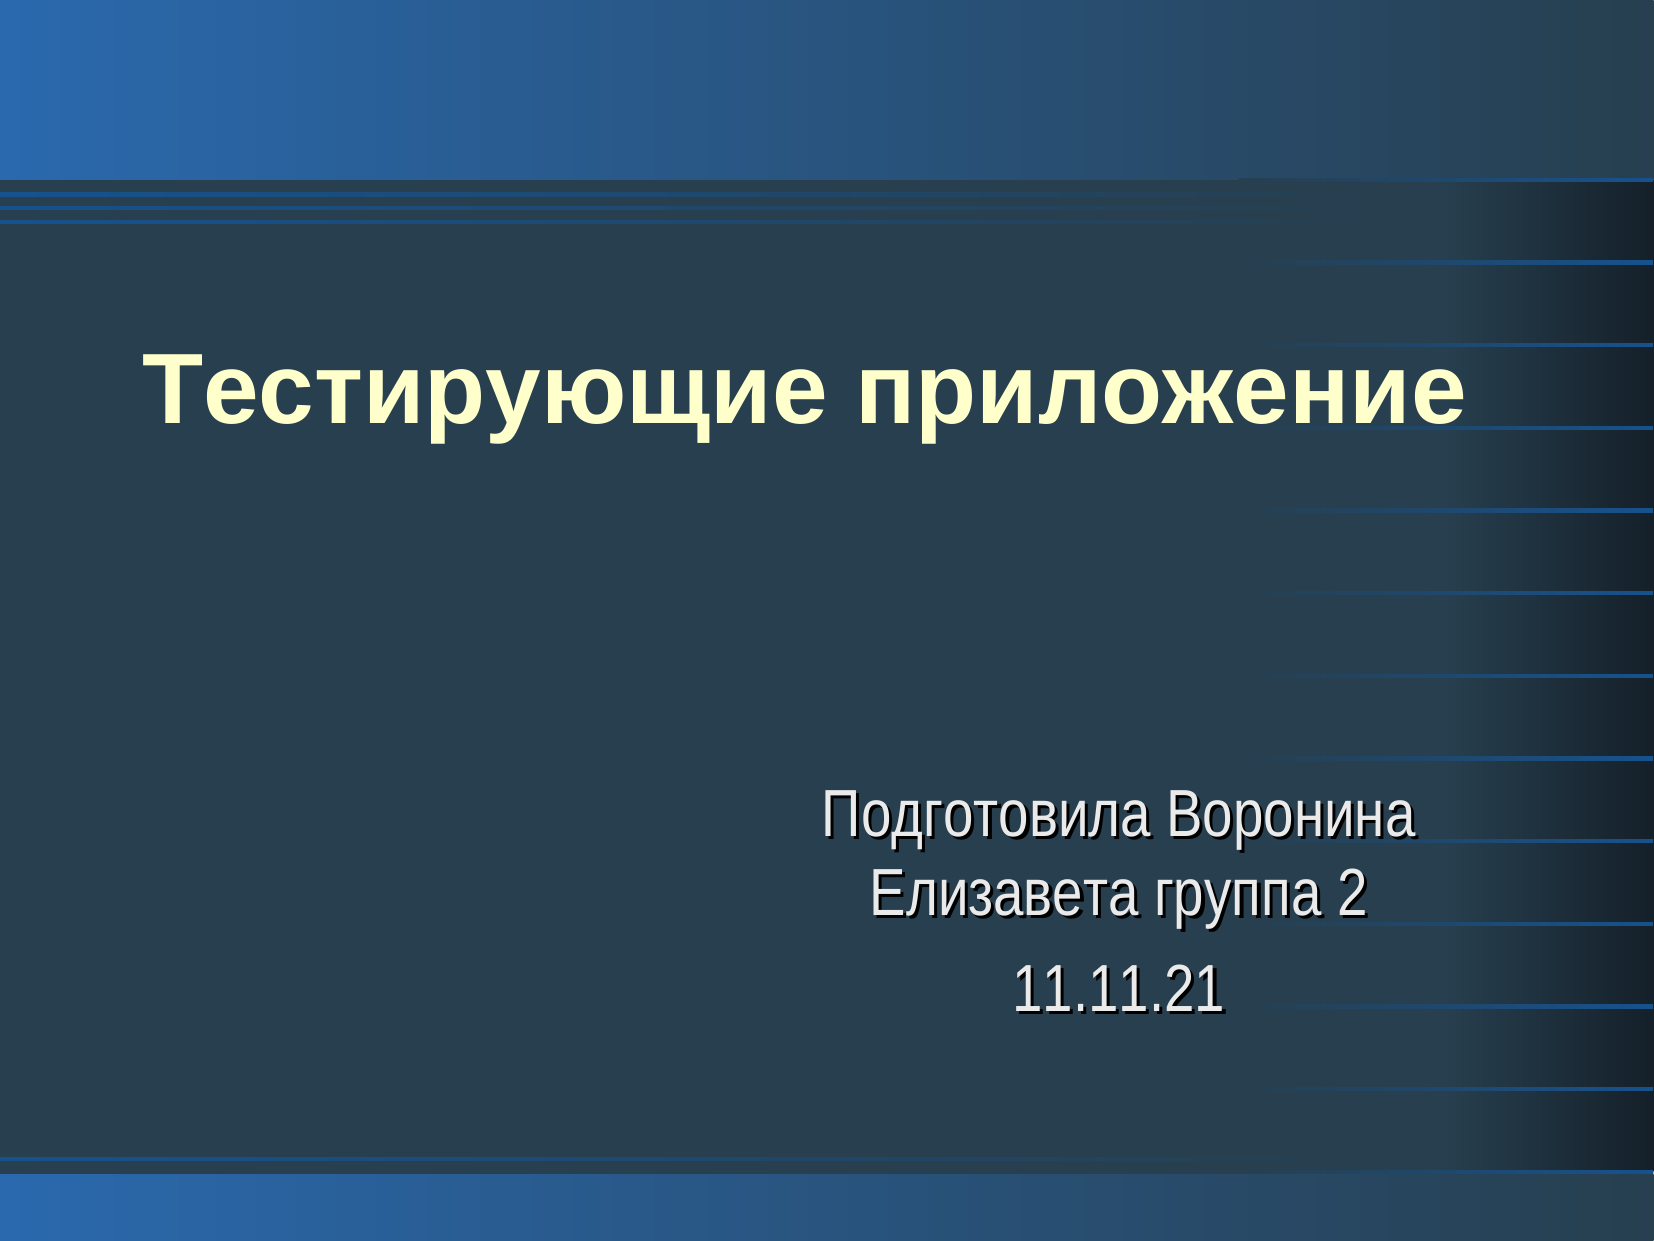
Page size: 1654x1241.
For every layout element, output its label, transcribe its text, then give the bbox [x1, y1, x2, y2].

title Тестирующие приложение [74, 323, 1536, 447]
subtitle Подготовила Воронина Елизавета группа 2 11.11.21 [708, 738, 1530, 1060]
